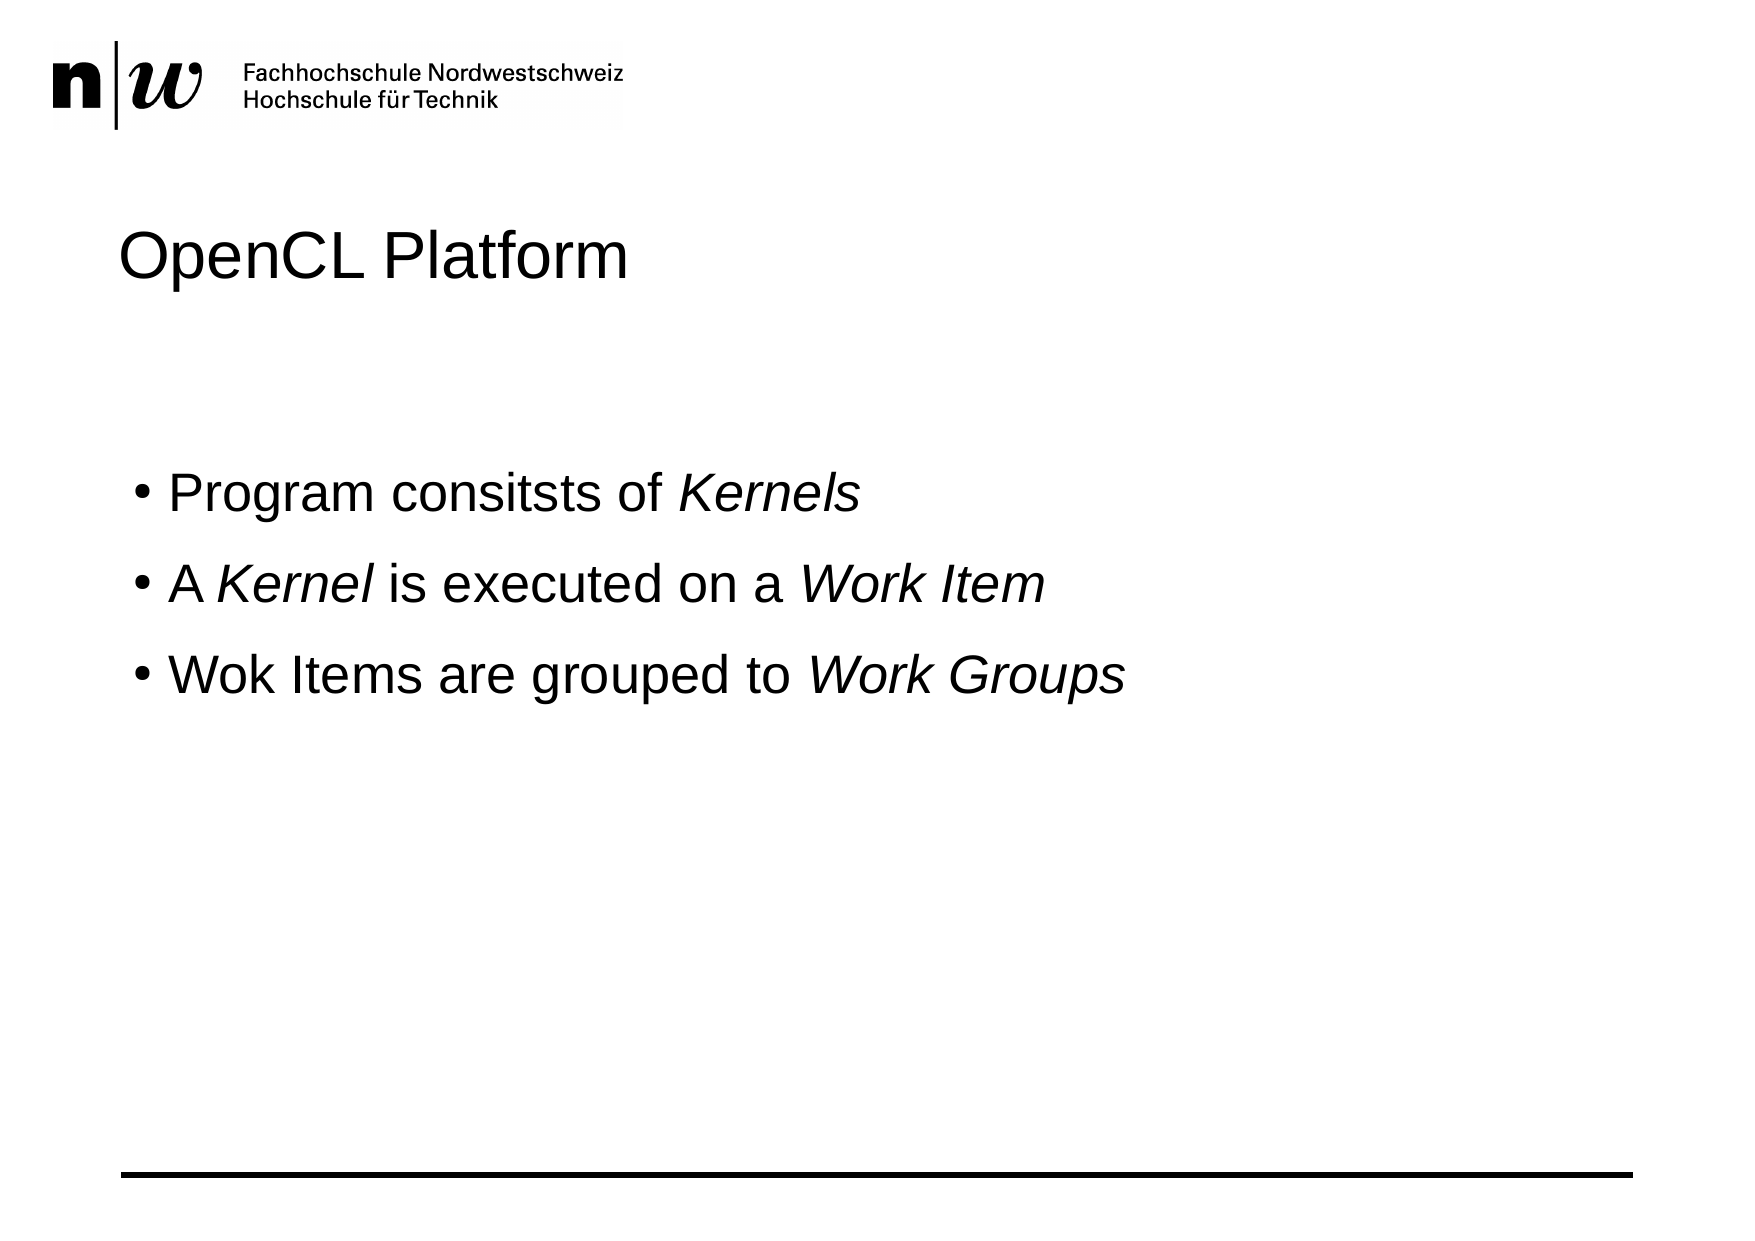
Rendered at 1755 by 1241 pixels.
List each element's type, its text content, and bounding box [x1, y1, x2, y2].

text_box OpenCL Platform [118, 212, 1606, 296]
picture [53, 41, 623, 130]
text_box Program consitsts of Kernels A Kernel is executed on a Work Item Wok Items are grouped to Work Groups [118, 425, 1630, 1146]
